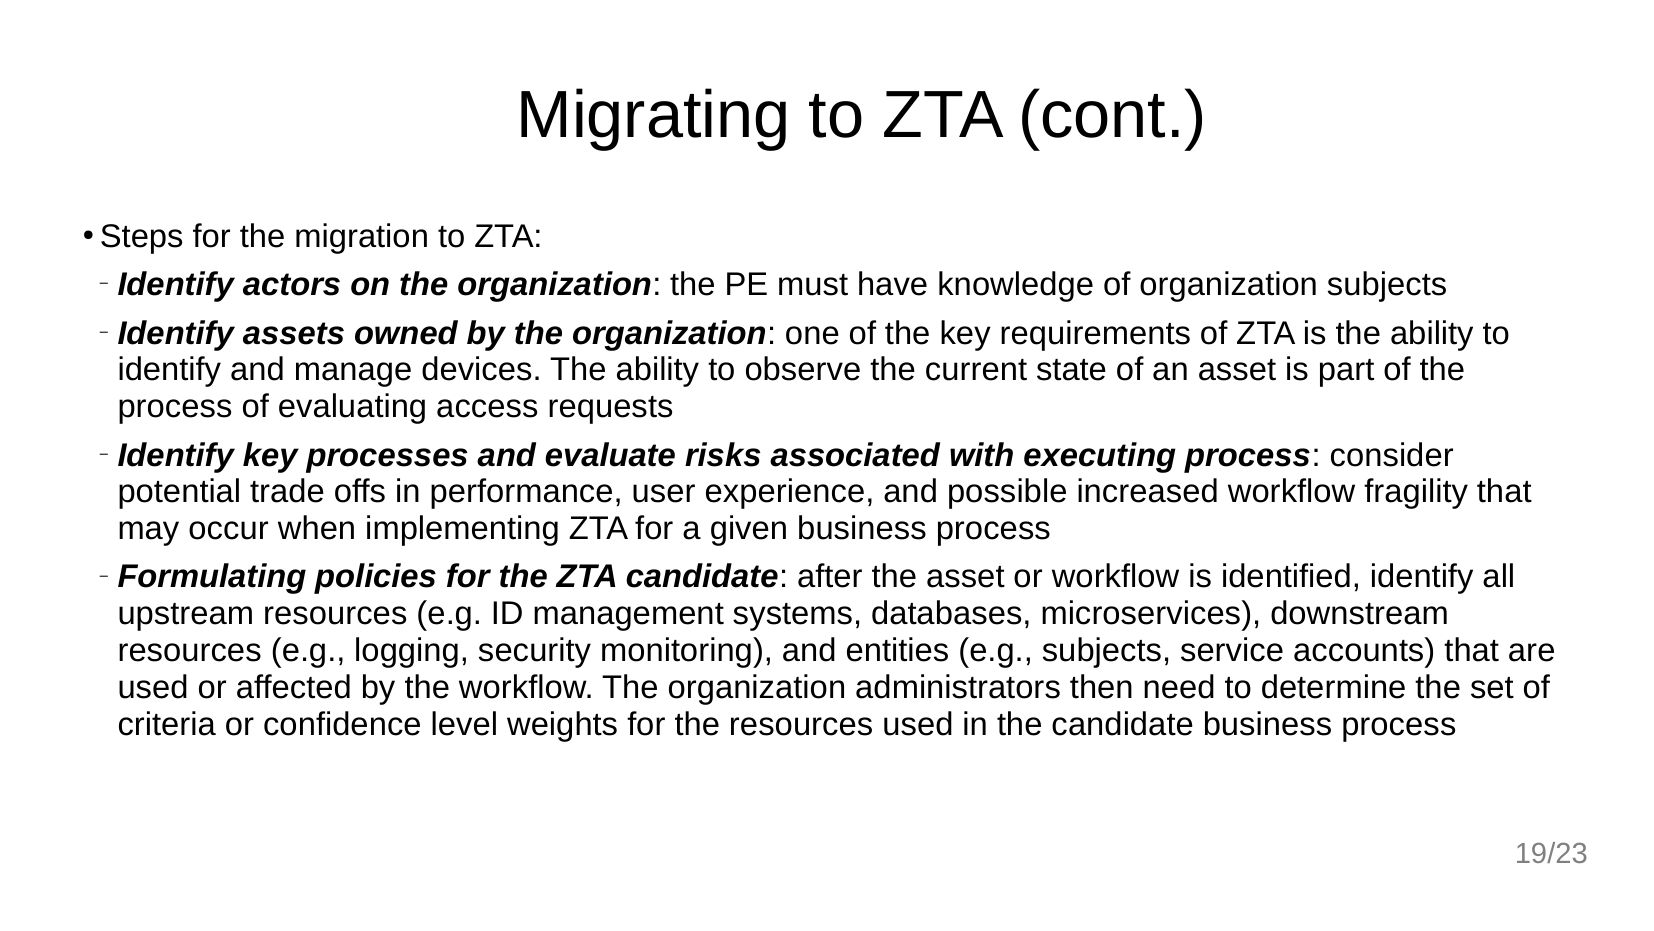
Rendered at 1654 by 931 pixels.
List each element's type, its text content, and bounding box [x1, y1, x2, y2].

title Migrating to ZTA (cont.) [82, 12, 1571, 217]
list Steps for the migration to ZTA: Identify actors on the organization: the PE must have knowledge of organization subjects Identify assets owned by the organization: one of the key requirements of ZTA is the ability to identify and manage devices. The ability to observe the current state of an asset is part of the process of evaluating access requests Identify key processes and evaluate risks associated with executing process: consider potential trade offs in performance, user experience, and possible increased workflow fragility that may occur when implementing ZTA for a given business process Formulating policies for the ZTA candidate: after the asset or workflow is identified, identify all upstream resources (e.g. ID management systems, databases, microservices), downstream resources (e.g., logging, security monitoring), and entities (e.g., subjects, service accounts) that are used or affected by the workflow. The organization administrators then need to determine the set of criteria or confidence level weights for the resources used in the candidate business process [82, 217, 1571, 758]
text_box <number>/23 [1500, 829, 1651, 931]
